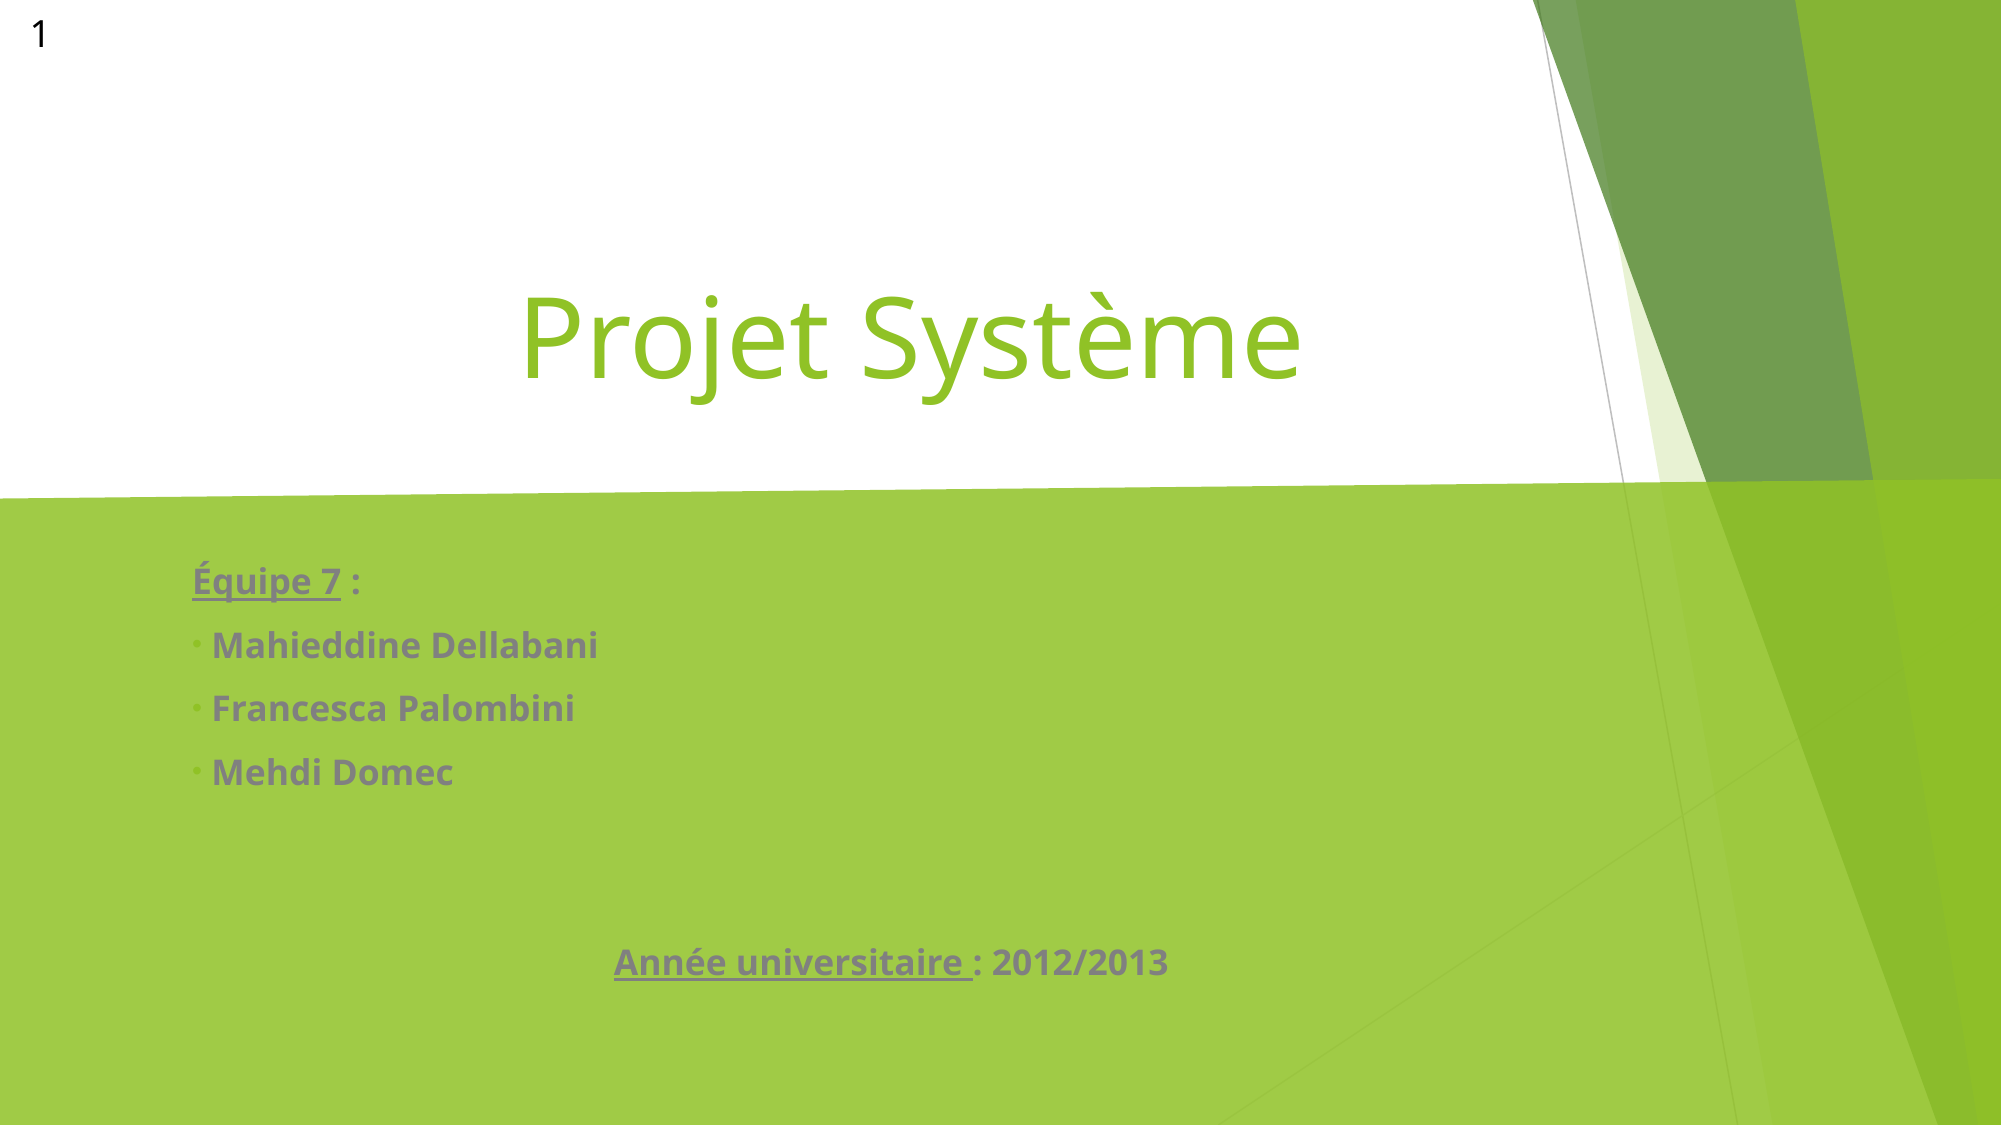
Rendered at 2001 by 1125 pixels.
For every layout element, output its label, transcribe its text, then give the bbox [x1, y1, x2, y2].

subtitle Équipe 7 : Mahieddine Dellabani Francesca Palombini Mehdi Domec Année universitaire : 2012/2013 [177, 425, 1606, 1125]
title Projet Système [157, 53, 1666, 544]
